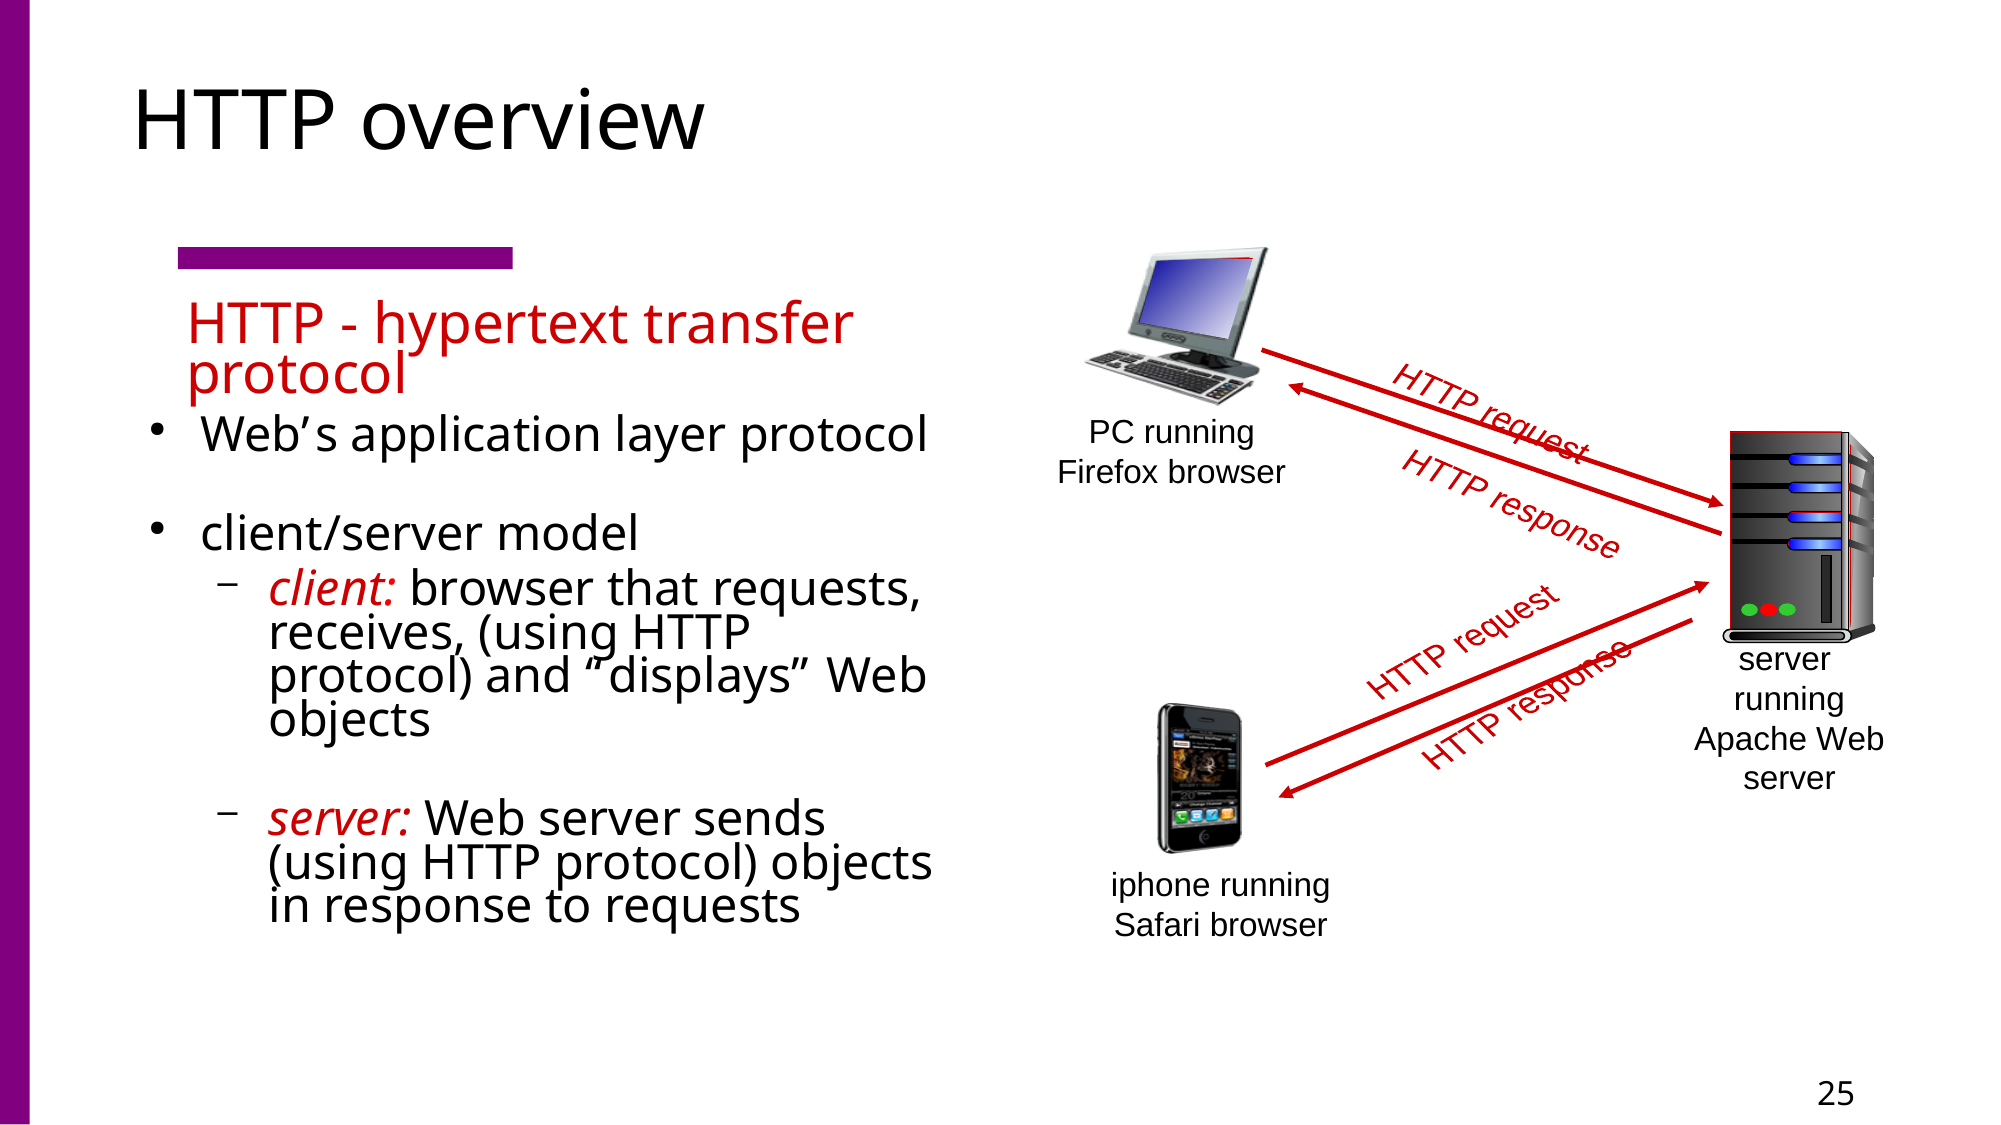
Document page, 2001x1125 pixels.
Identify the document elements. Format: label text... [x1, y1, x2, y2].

text_box HTTP request [1367, 341, 1618, 483]
text_box HTTP response [1377, 427, 1652, 579]
list HTTP - hypertext transfer protocol Web’s application layer protocol client/server model client: browser that requests, receives, (using HTTP protocol) and “displays” Web objects server: Web server sends (using HTTP protocol) objects in response to requests [116, 244, 950, 1007]
text_box [1723, 431, 1876, 643]
text_box HTTP request [1338, 561, 1584, 720]
text_box PC running Firefox browser [1042, 402, 1302, 499]
picture [1157, 703, 1242, 854]
picture [1040, 240, 1274, 418]
text_box server running Apache Web server [1679, 629, 1900, 805]
text_box HTTP response [1392, 614, 1659, 790]
title HTTP overview [116, 50, 1817, 182]
text_box [1139, 257, 1253, 339]
text_box iphone running Safari browser [1096, 855, 1346, 952]
